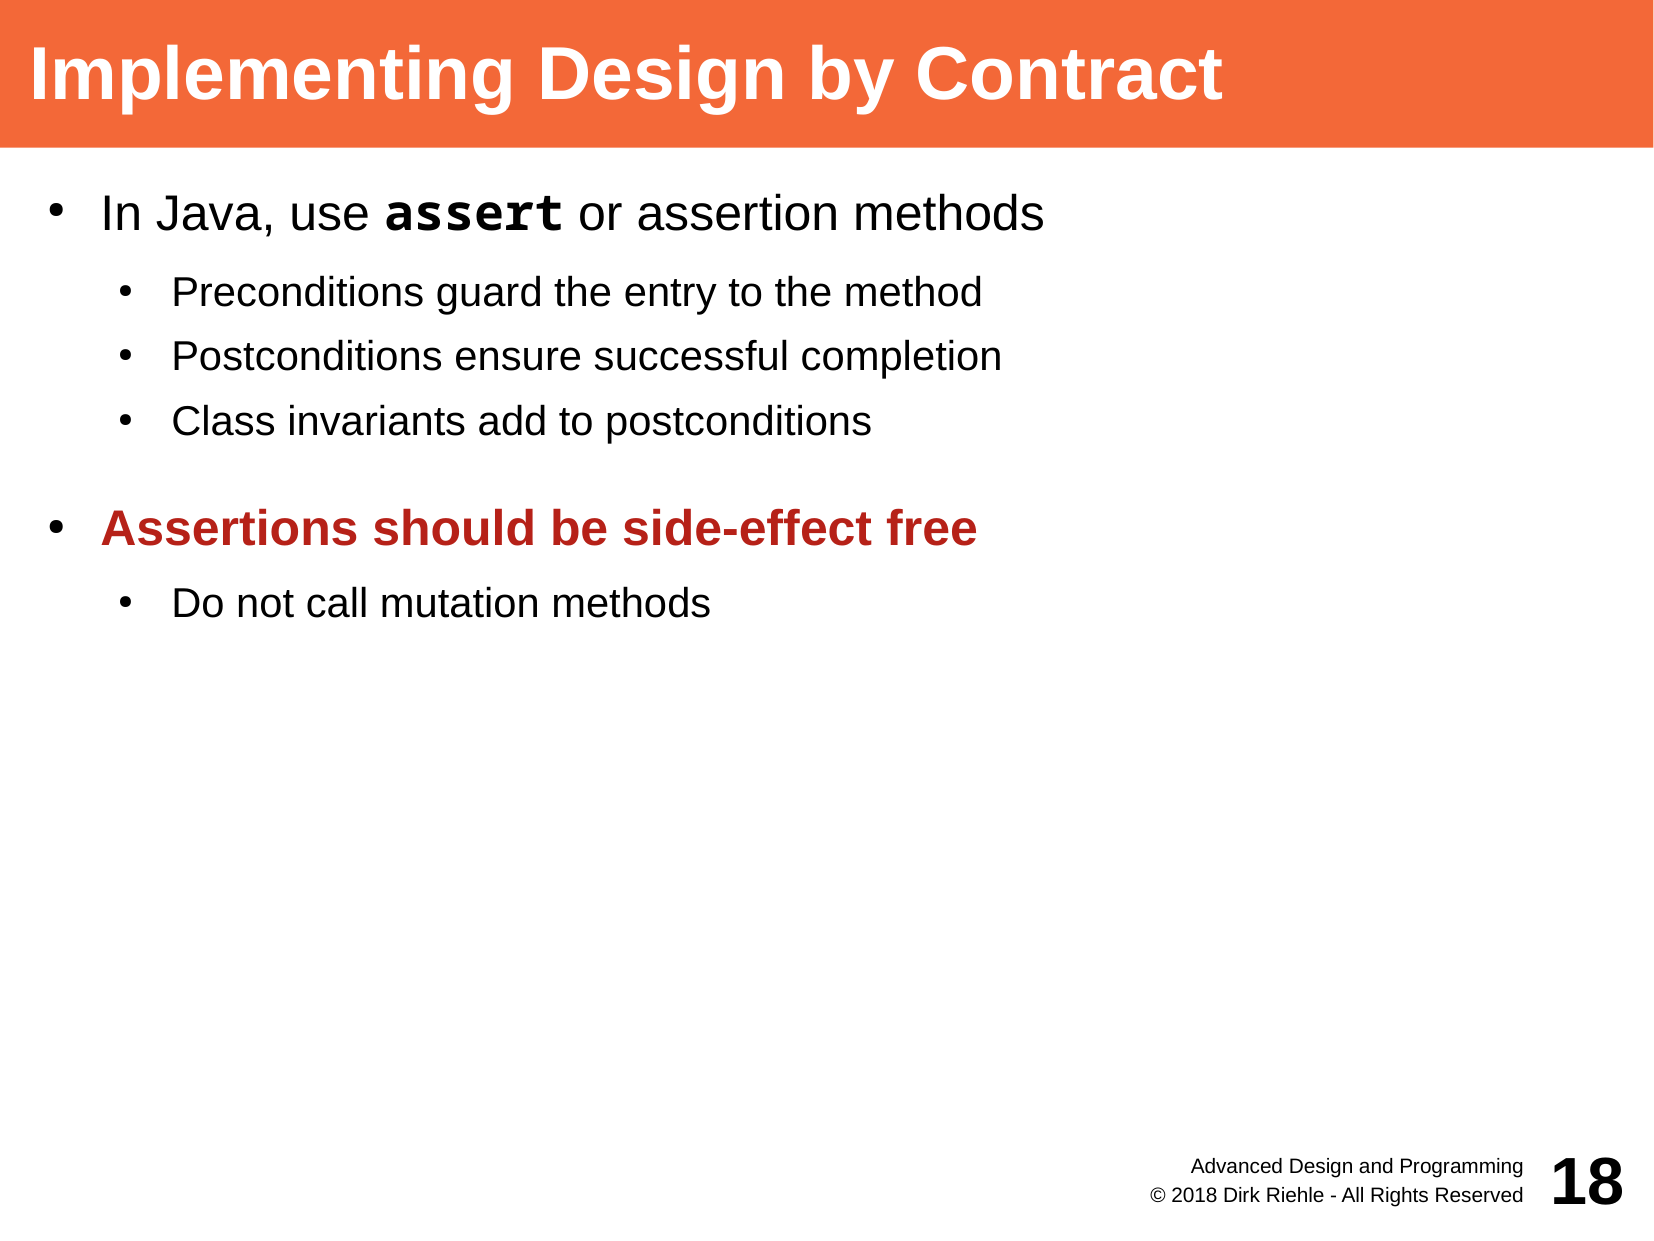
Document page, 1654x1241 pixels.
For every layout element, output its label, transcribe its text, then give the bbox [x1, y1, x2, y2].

title Implementing Design by Contract [0, 0, 1654, 148]
list In Java, use assert or assertion methods Preconditions guard the entry to the method Postconditions ensure successful completion Class invariants add to postconditions Assertions should be side-effect free Do not call mutation methods [29, 177, 1625, 1063]
